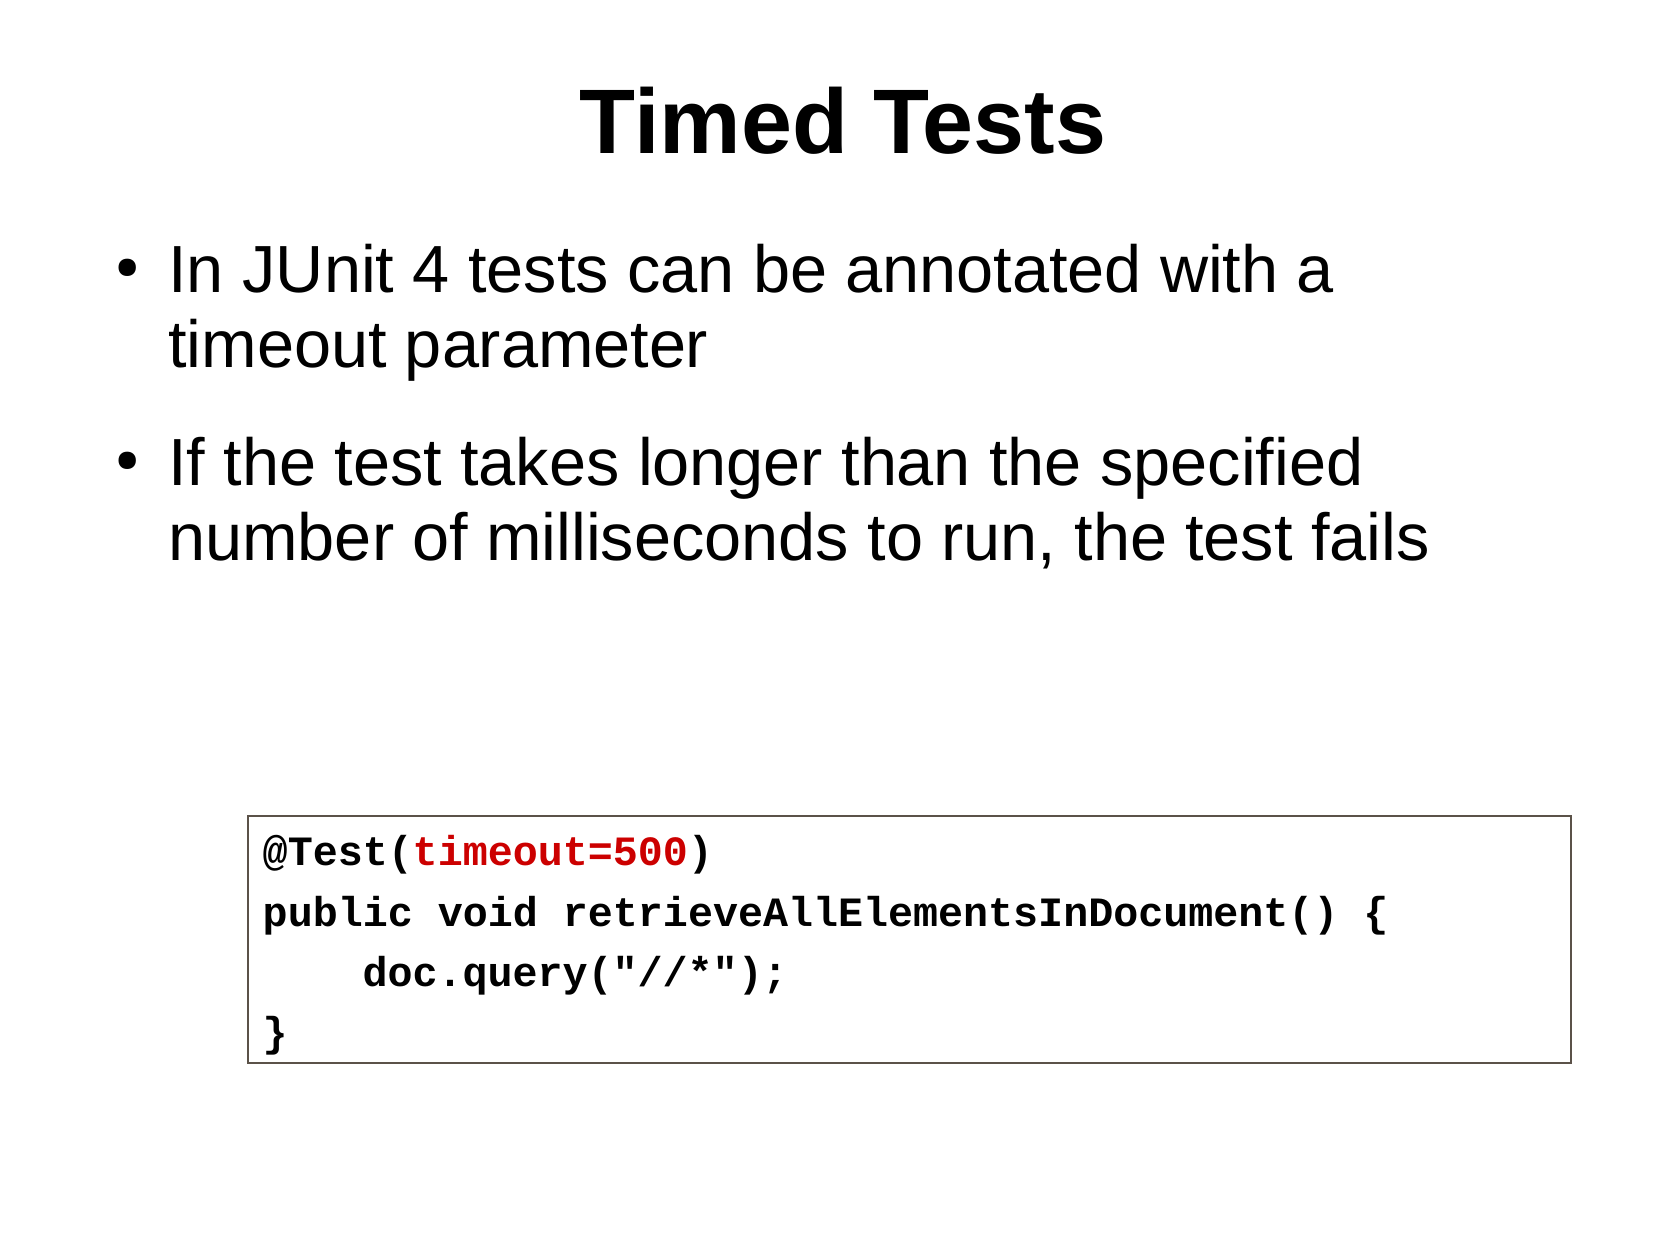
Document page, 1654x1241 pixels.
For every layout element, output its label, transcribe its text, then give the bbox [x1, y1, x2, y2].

title Timed Tests [82, 49, 1571, 196]
text_box @Test(timeout=500) public void retrieveAllElementsInDocument() { doc.query("//*"); } [248, 816, 1571, 1063]
list In JUnit 4 tests can be annotated with a timeout parameter If the test takes longer than the specified number of milliseconds to run, the test fails [82, 225, 1538, 1186]
